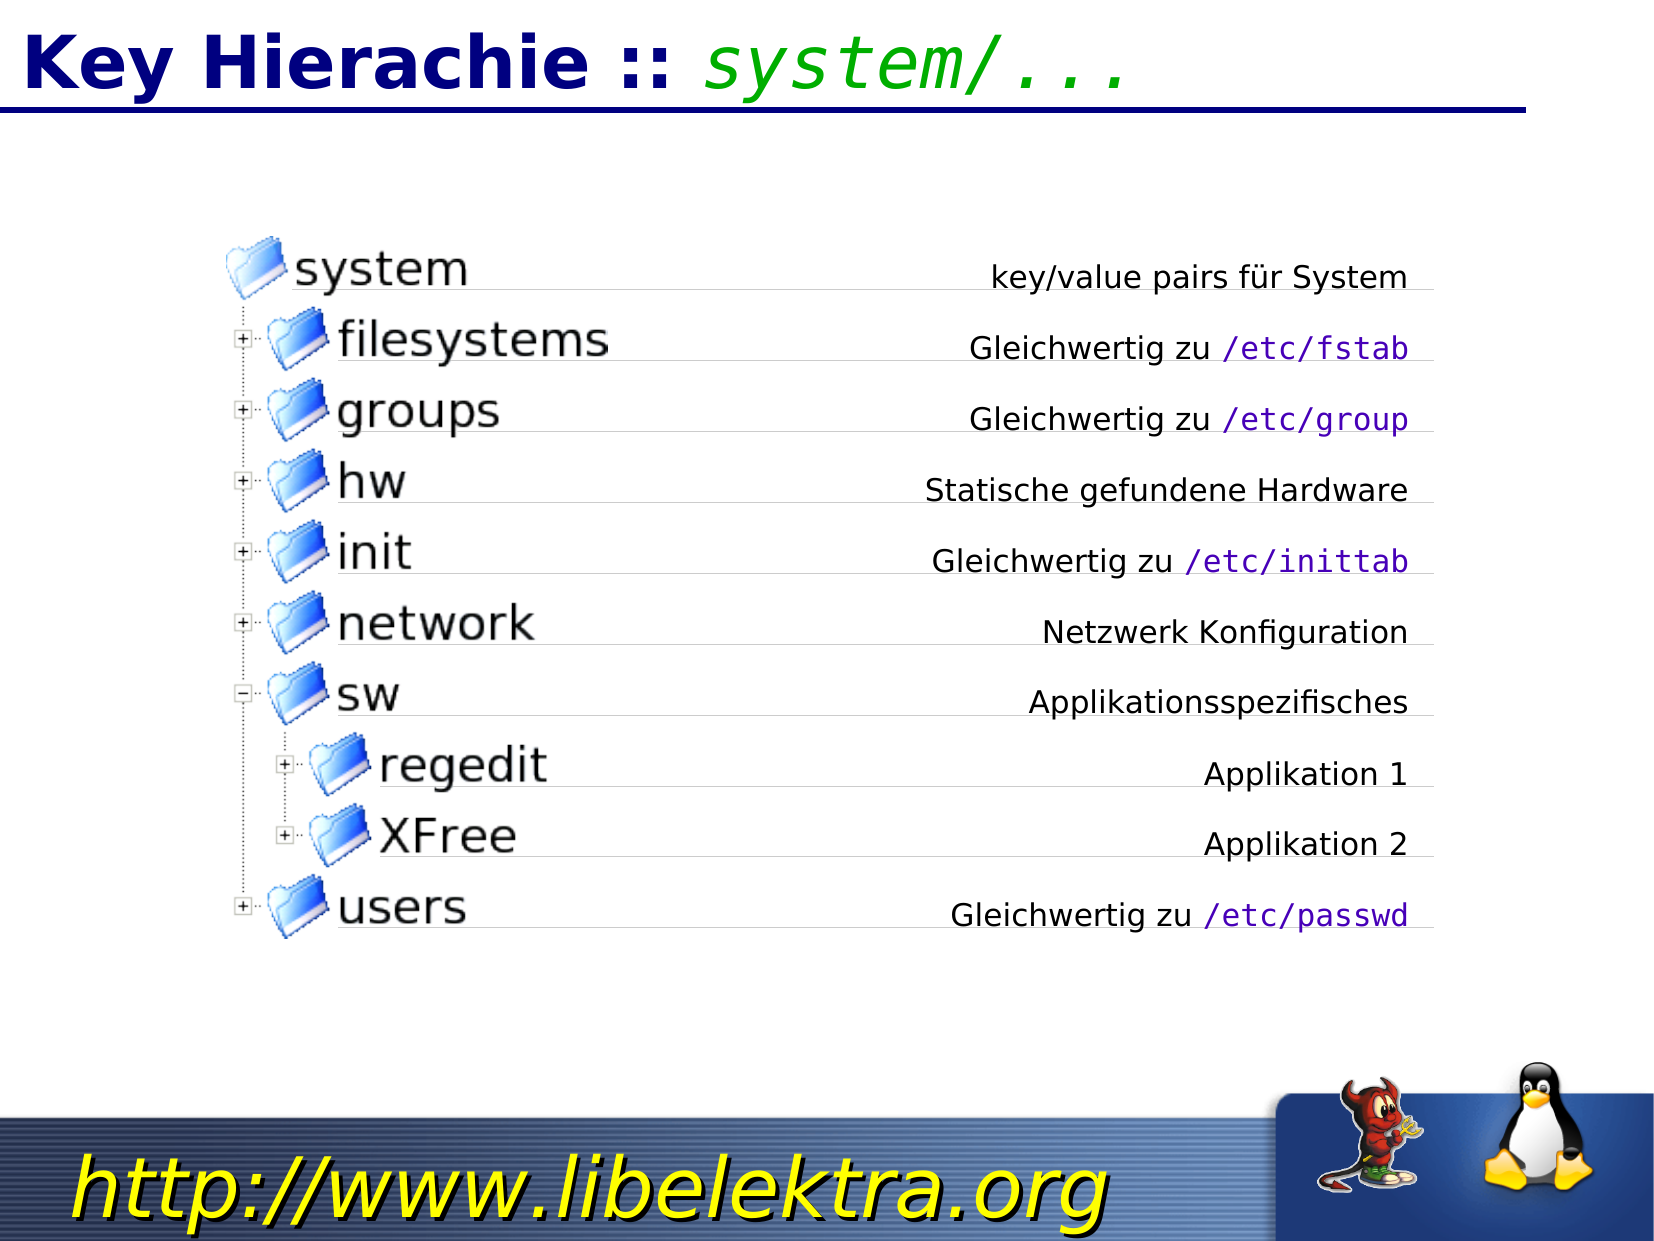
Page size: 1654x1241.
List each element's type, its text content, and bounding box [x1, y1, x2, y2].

text_box Gleichwertig zu /etc/group [969, 399, 1410, 438]
picture [226, 236, 608, 939]
text_box Netzwerk Konfiguration [927, 612, 1410, 651]
text_box key/value pairs für System [990, 258, 1410, 296]
text_box Applikation 1 [1203, 754, 1410, 793]
picture [0, 1061, 1654, 1241]
text_box Gleichwertig zu /etc/passwd [950, 896, 1410, 935]
text_box Applikation 2 [1203, 825, 1410, 864]
text_box Gleichwertig zu /etc/inittab [931, 541, 1410, 580]
text_box Key Hierachie :: system/... [21, 14, 1611, 111]
text_box Statische gefundene Hardware [924, 470, 1410, 509]
text_box Gleichwertig zu /etc/fstab [969, 329, 1410, 367]
text_box Applikationsspezifisches [913, 683, 1410, 722]
